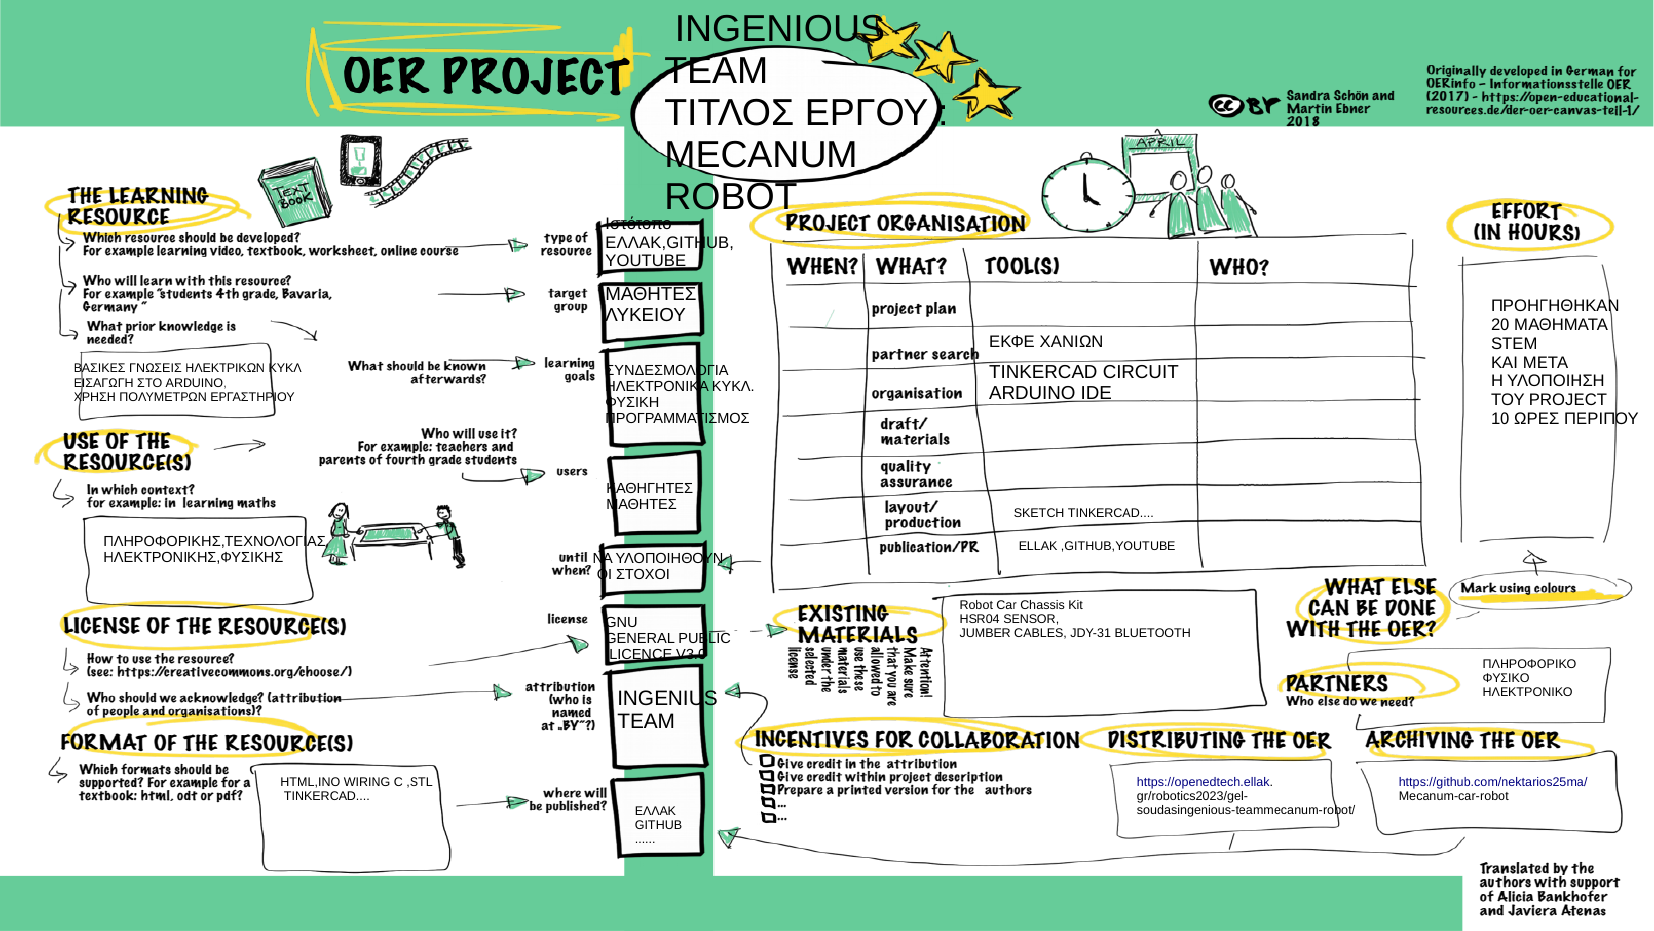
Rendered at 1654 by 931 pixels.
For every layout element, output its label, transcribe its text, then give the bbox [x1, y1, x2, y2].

text_box https://github.com/nektarios25ma/ Mecanum-car-robot [1384, 767, 1654, 825]
text_box INGENIUS TEAM [602, 679, 739, 741]
text_box ΠΛΗΡΟΦΟΡΙΚΟ ΦΥΣΙΚΟ ΗΛΕΚΤΡΟΝΙΚΟ [1467, 649, 1591, 707]
text_box ΕΚΦΕ ΧΑΝΙΩΝ [974, 324, 1119, 359]
text_box ELLAK ,GITHUB,YOUTUBE [1003, 531, 1191, 561]
text_box https://openedtech.ellak. gr/robotics2023/gel- soudasingenious-teammecanum-robot/ [1122, 767, 1369, 839]
text_box ΣΥΝΔΕΣΜΟΛΟΓΙΑ ΗΛΕΚΤΡΟΝΙΚΑ ΚΥΚΛ. ΦΥΣΙΚΗ ΠΡΟΓΡΑΜΜΑΤΙΣΜΟΣ [590, 354, 774, 451]
text_box TINKERCAD CIRCUIT ARDUINO IDE [974, 354, 1197, 412]
picture [0, 0, 1654, 931]
text_box ΚΑΘΗΓΗΤΕΣ ΜΑΘΗΤΕΣ [591, 472, 709, 520]
text_box GNU GENERAL PUBLIC LICENCE V3.0 [590, 606, 746, 671]
text_box ΕΛΛΑΚ GITHUB ...... [620, 796, 697, 854]
text_box ΠΡΟΗΓΗΘΗΚΑΝ 20 ΜΑΘΗΜΑΤΑ STEM ΚΑΙ ΜΕΤΑ Η ΥΛΟΠΟΙΗΣΗ ΤΟΥ PROJECT 10 ΩΡΕΣ ΠΕΡΙΠΟΥ [1476, 289, 1654, 455]
text_box ΒΑΣΙΚΕΣ ΓΝΩΣΕΙΣ ΗΛΕΚΤΡΙΚΩΝ ΚΥΚΛ ΕΙΣΑΓΩΓΗ ΣΤΟ ARDUINO, ΧΡΗΣΗ ΠΟΛΥΜΕΤΡΩΝ ΕΡΓΑΣΤΗΡΙΟΥ [59, 354, 324, 428]
text_box Ιστότοπο ΕΛΛΑΚ,GITHUB, YOUTUBE [590, 206, 768, 325]
text_box INGENIOUS TEAM ΤΙΤΛΟΣ ΕΡΓΟΥ : MECANUM ROBOT [649, 0, 975, 225]
text_box ΜΑΘΗΤΕΣ ΛΥΚΕΙΟΥ [590, 276, 739, 354]
text_box SKETCH TINKERCAD.... [999, 499, 1169, 528]
text_box ΝΑ ΥΛΟΠΟΙΗΘΟΥΝ ΟΙ ΣΤΟΧΟΙ [578, 543, 739, 607]
text_box Robot Car Chassis Kit HSR04 SENSOR, JUMBER CABLES, JDY-31 BLUETOOTH [944, 590, 1206, 662]
text_box ΠΛΗΡΟΦΟΡΙΚΗΣ,ΤΕΧΝΟΛΟΓΙΑΣ ΗΛΕΚΤΡΟΝΙΚΗΣ,ΦΥΣΙΚΗΣ [88, 525, 341, 606]
text_box HTML,INO WIRING C ,STL TINKERCAD.... [265, 767, 449, 811]
